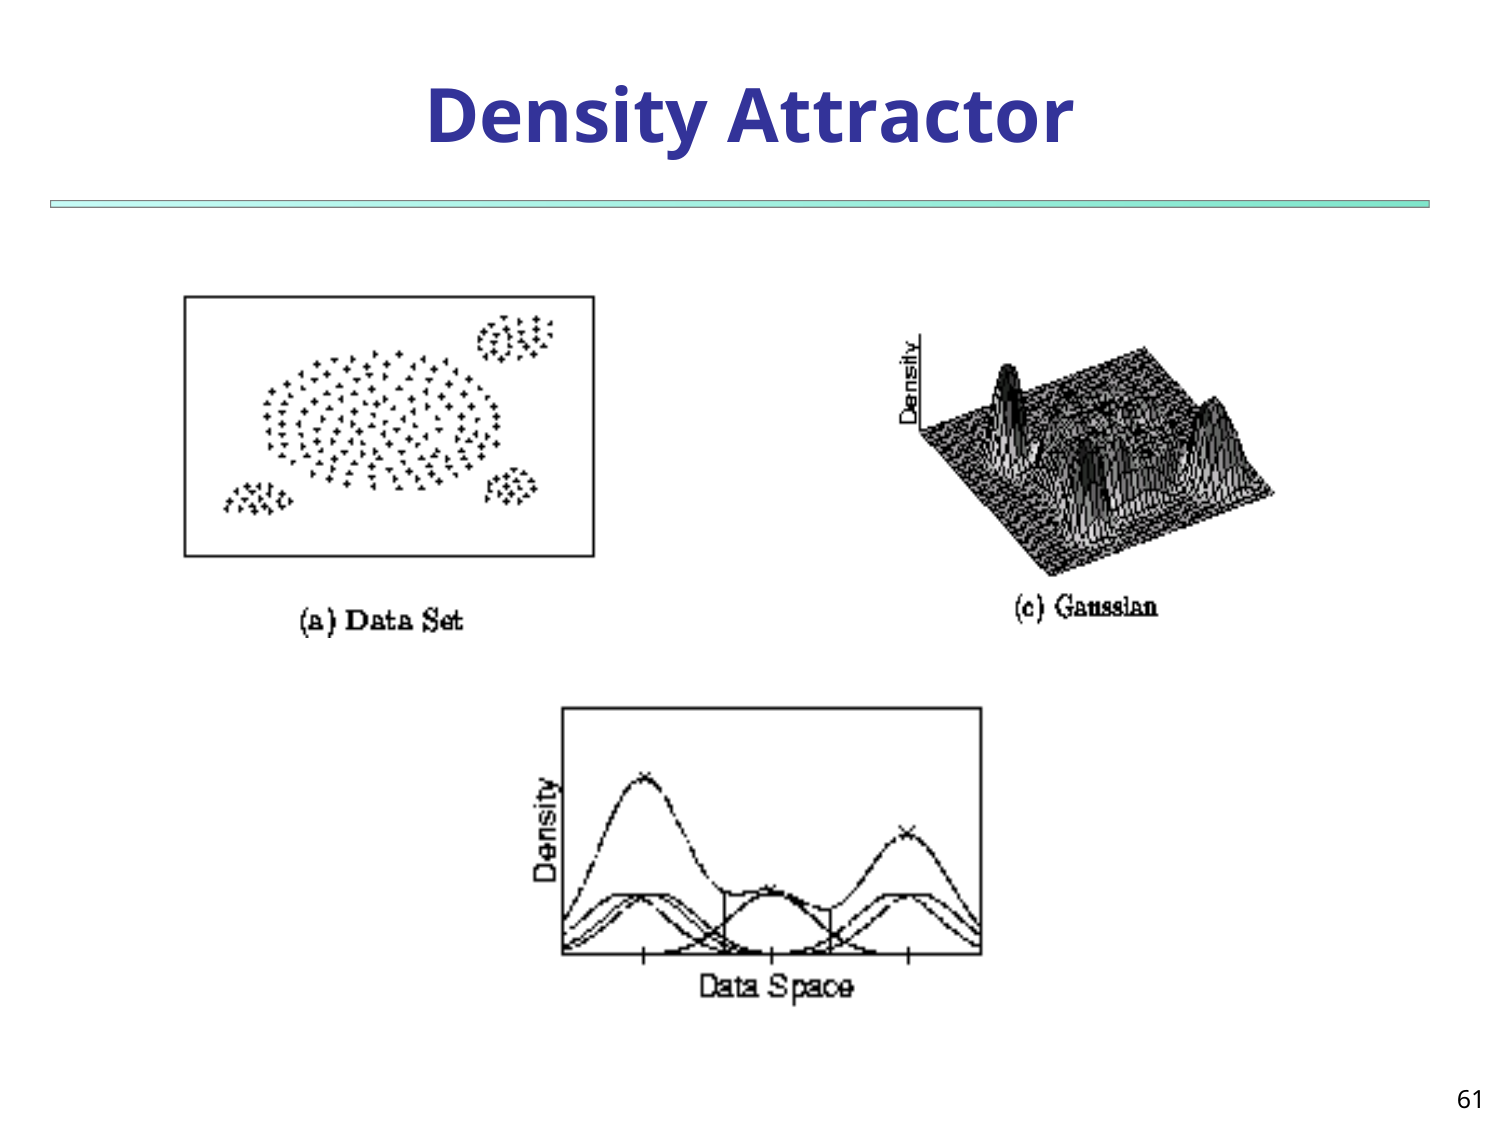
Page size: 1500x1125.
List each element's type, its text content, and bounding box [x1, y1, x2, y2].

picture [512, 687, 1025, 1013]
title Density Attractor [0, 59, 1500, 166]
picture [887, 262, 1299, 627]
text_box 18 [1187, 1062, 1500, 1125]
picture [162, 274, 613, 638]
